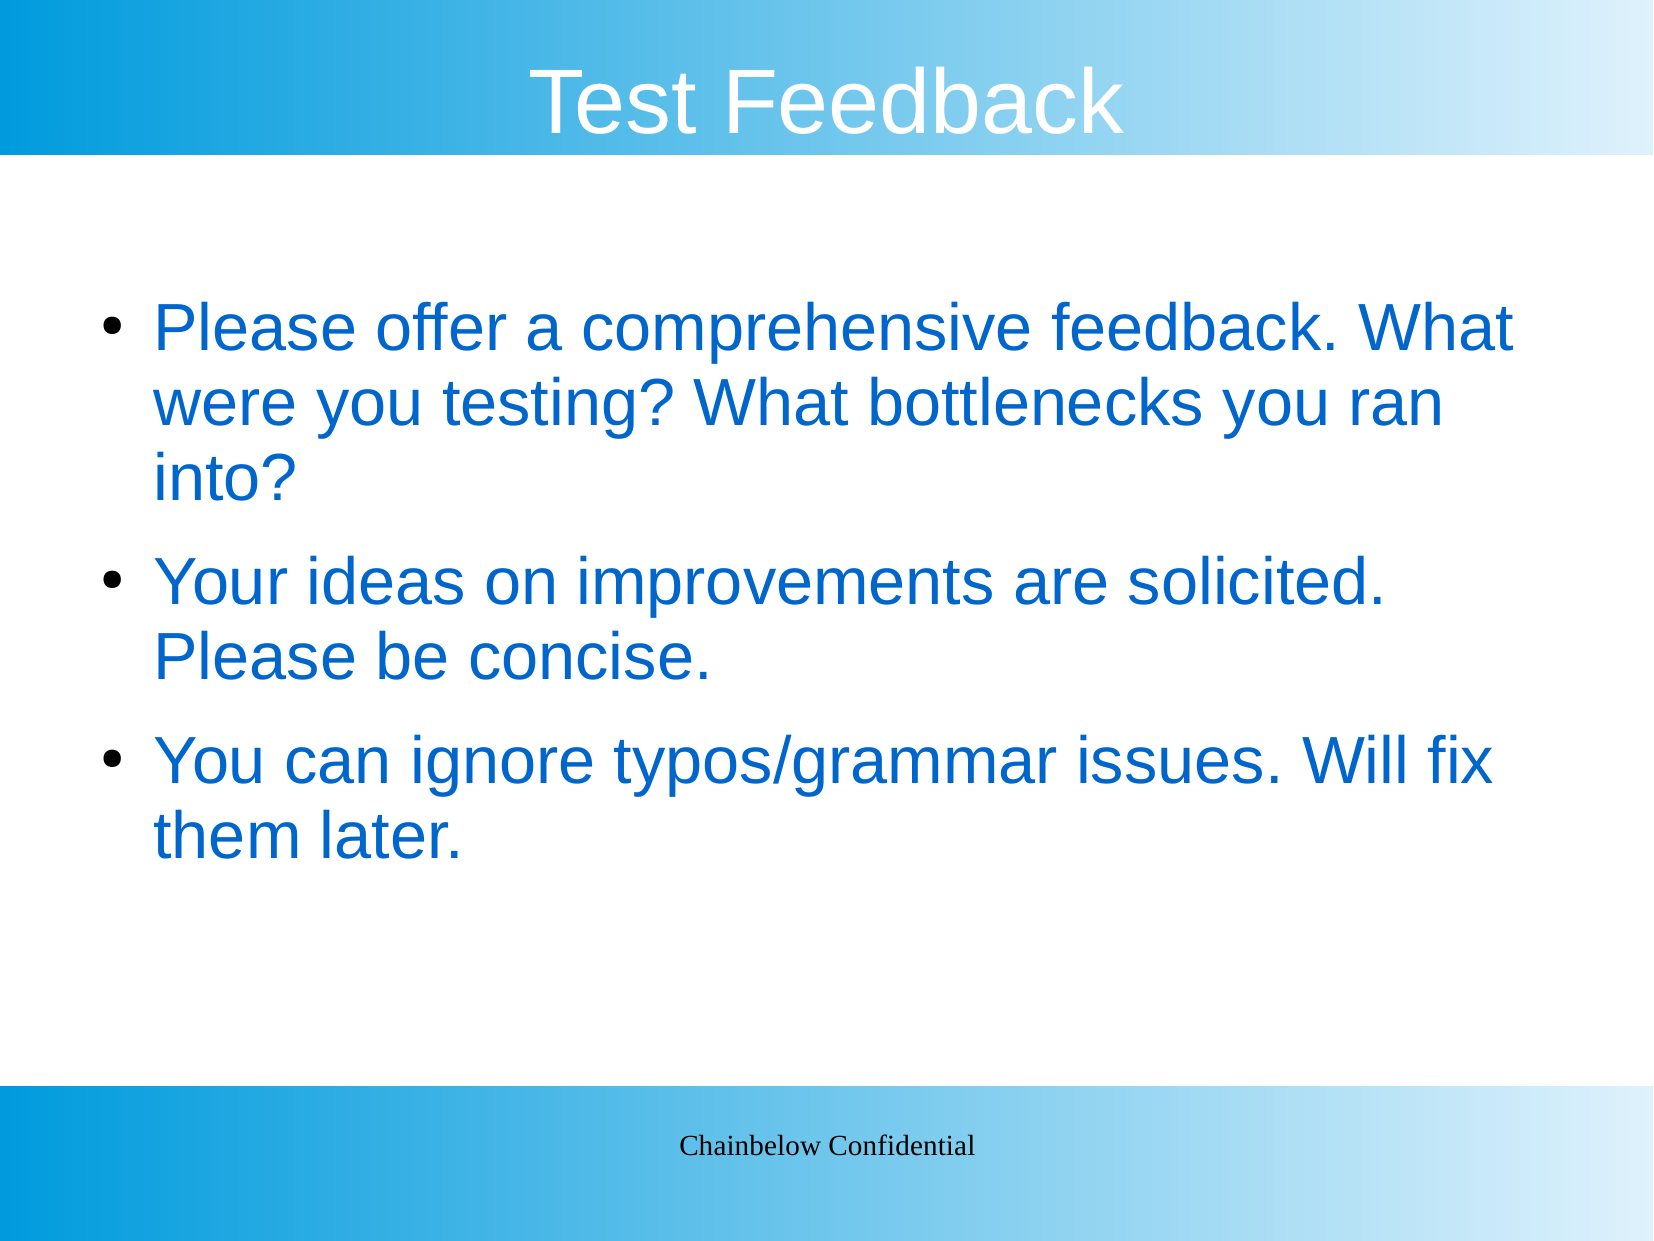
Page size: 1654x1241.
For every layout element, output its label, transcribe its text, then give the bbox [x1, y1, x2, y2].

title Test Feedback [82, 49, 1571, 155]
list Please offer a comprehensive feedback. What were you testing? What bottlenecks you ran into? Your ideas on improvements are solicited. Please be concise. You can ignore typos/grammar issues. Will fix them later. [82, 290, 1571, 1010]
